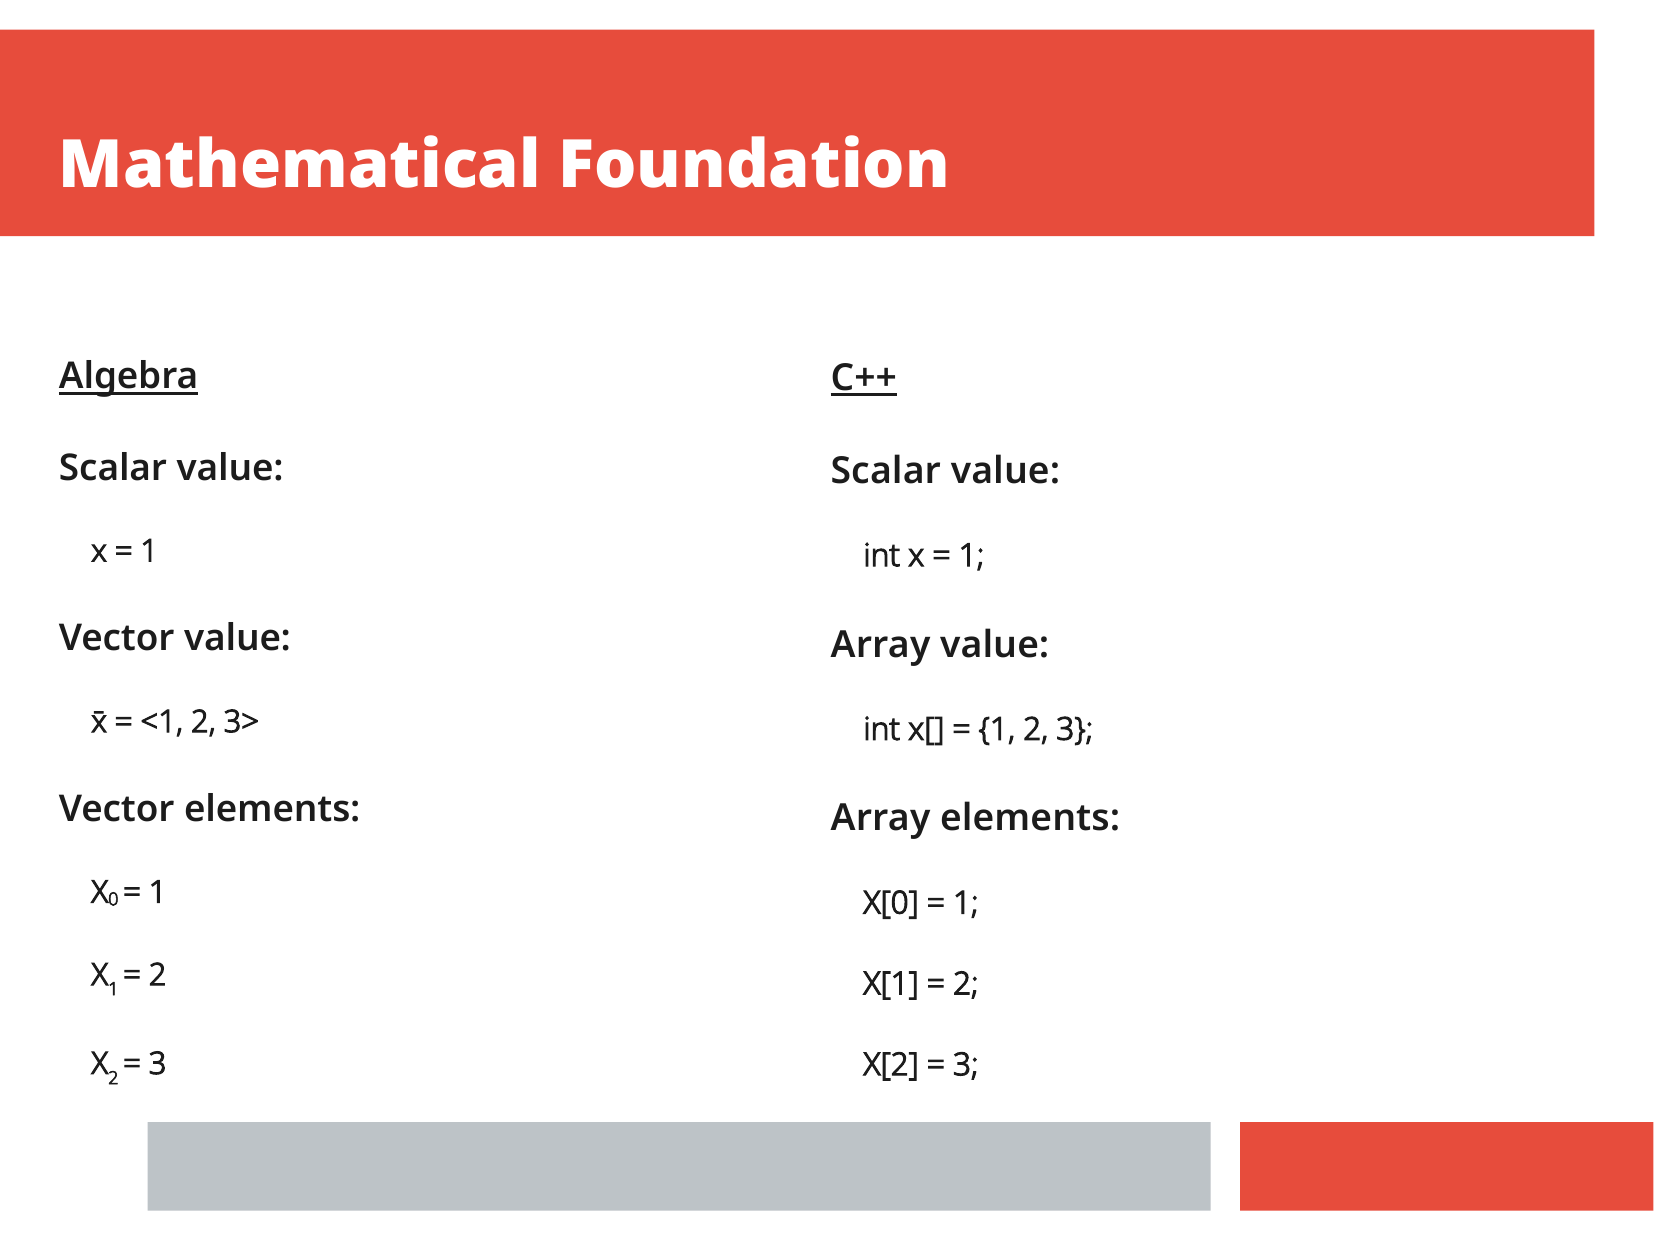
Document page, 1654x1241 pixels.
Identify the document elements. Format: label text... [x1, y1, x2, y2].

list Algebra Scalar value: x = 1 Vector value: x̄ = <1, 2, 3> Vector elements: X0 = 1 X1 = 2 X2 = 3 [59, 324, 794, 1093]
title Mathematical Foundation [59, 59, 1595, 207]
list C++ Scalar value: int x = 1; Array value: int x[] = {1, 2, 3}; Array elements: X[0] = 1; X[1] = 2; X[2] = 3; [830, 324, 1566, 1093]
